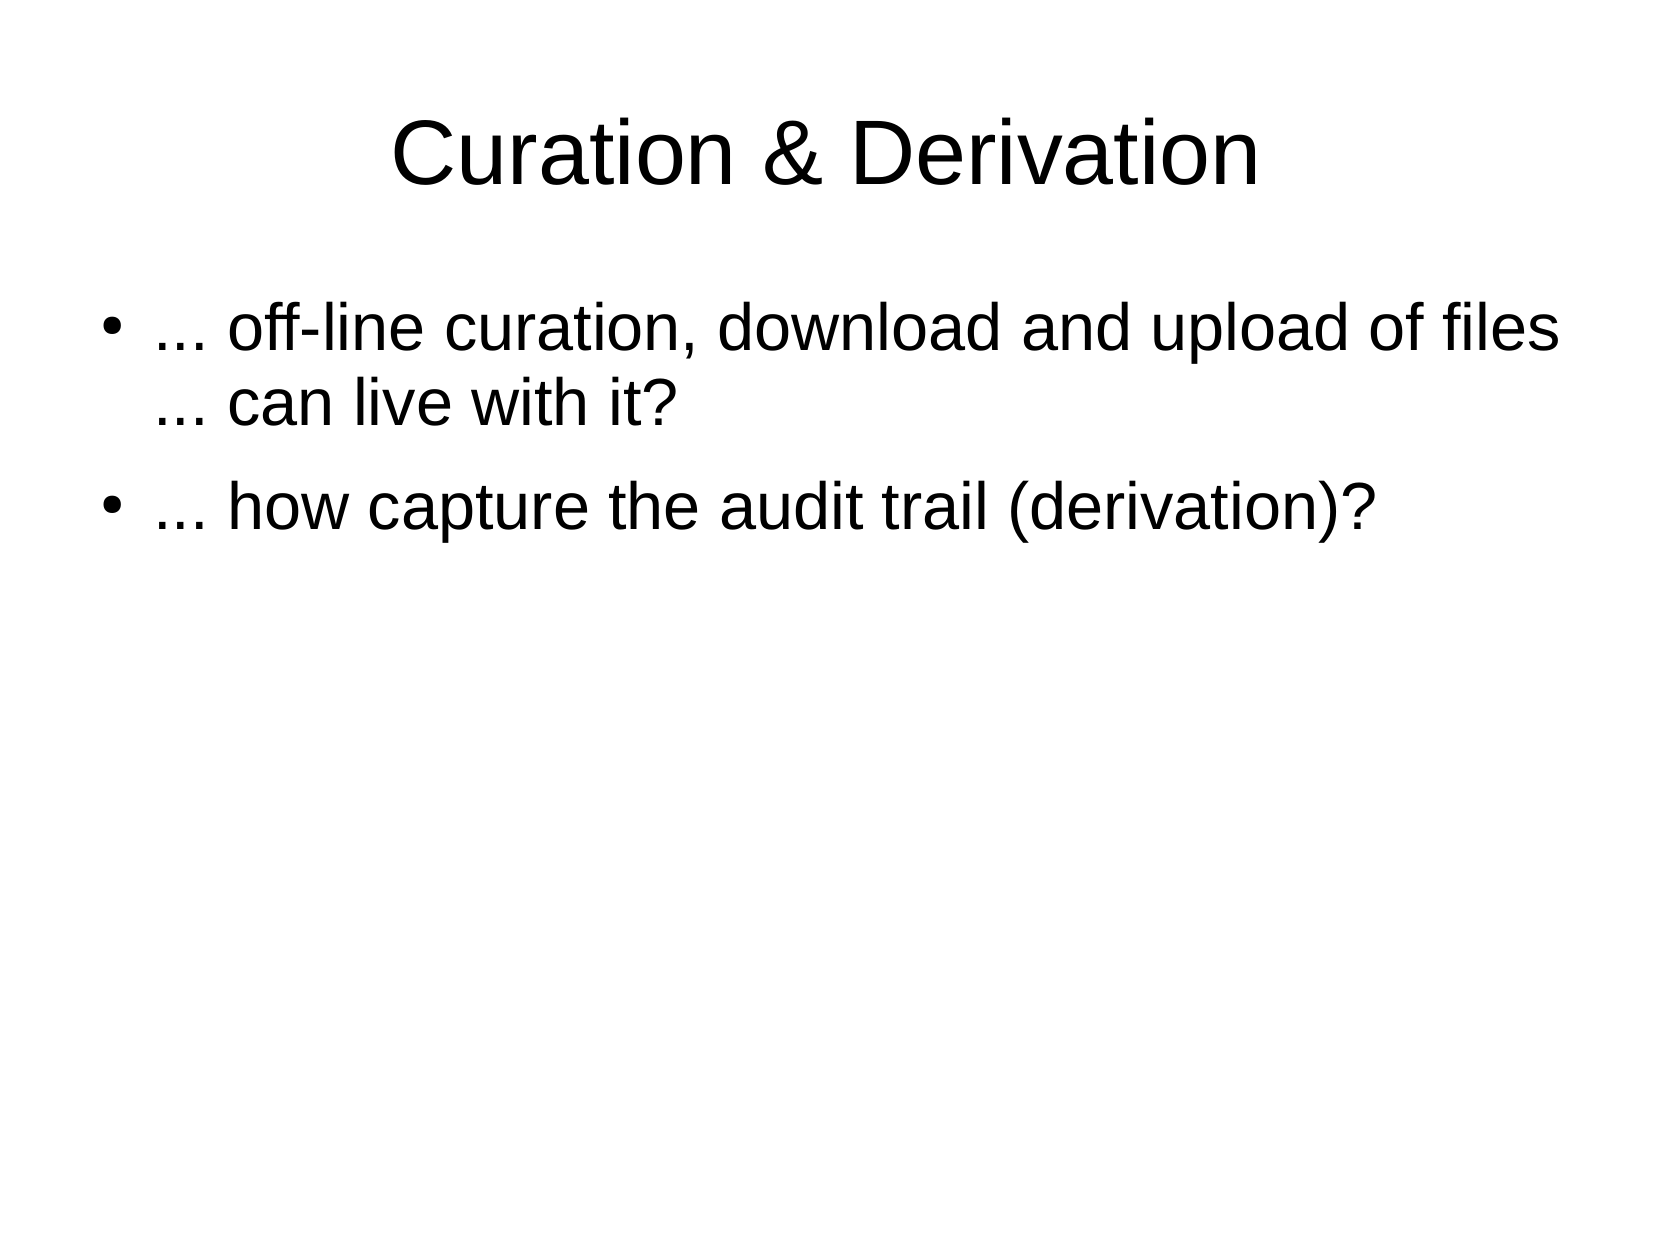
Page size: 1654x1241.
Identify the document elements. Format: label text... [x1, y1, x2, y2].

title Curation & Derivation [82, 56, 1571, 250]
list ... off-line curation, download and upload of files ... can live with it? ... how capture the audit trail (derivation)? [82, 290, 1571, 1109]
